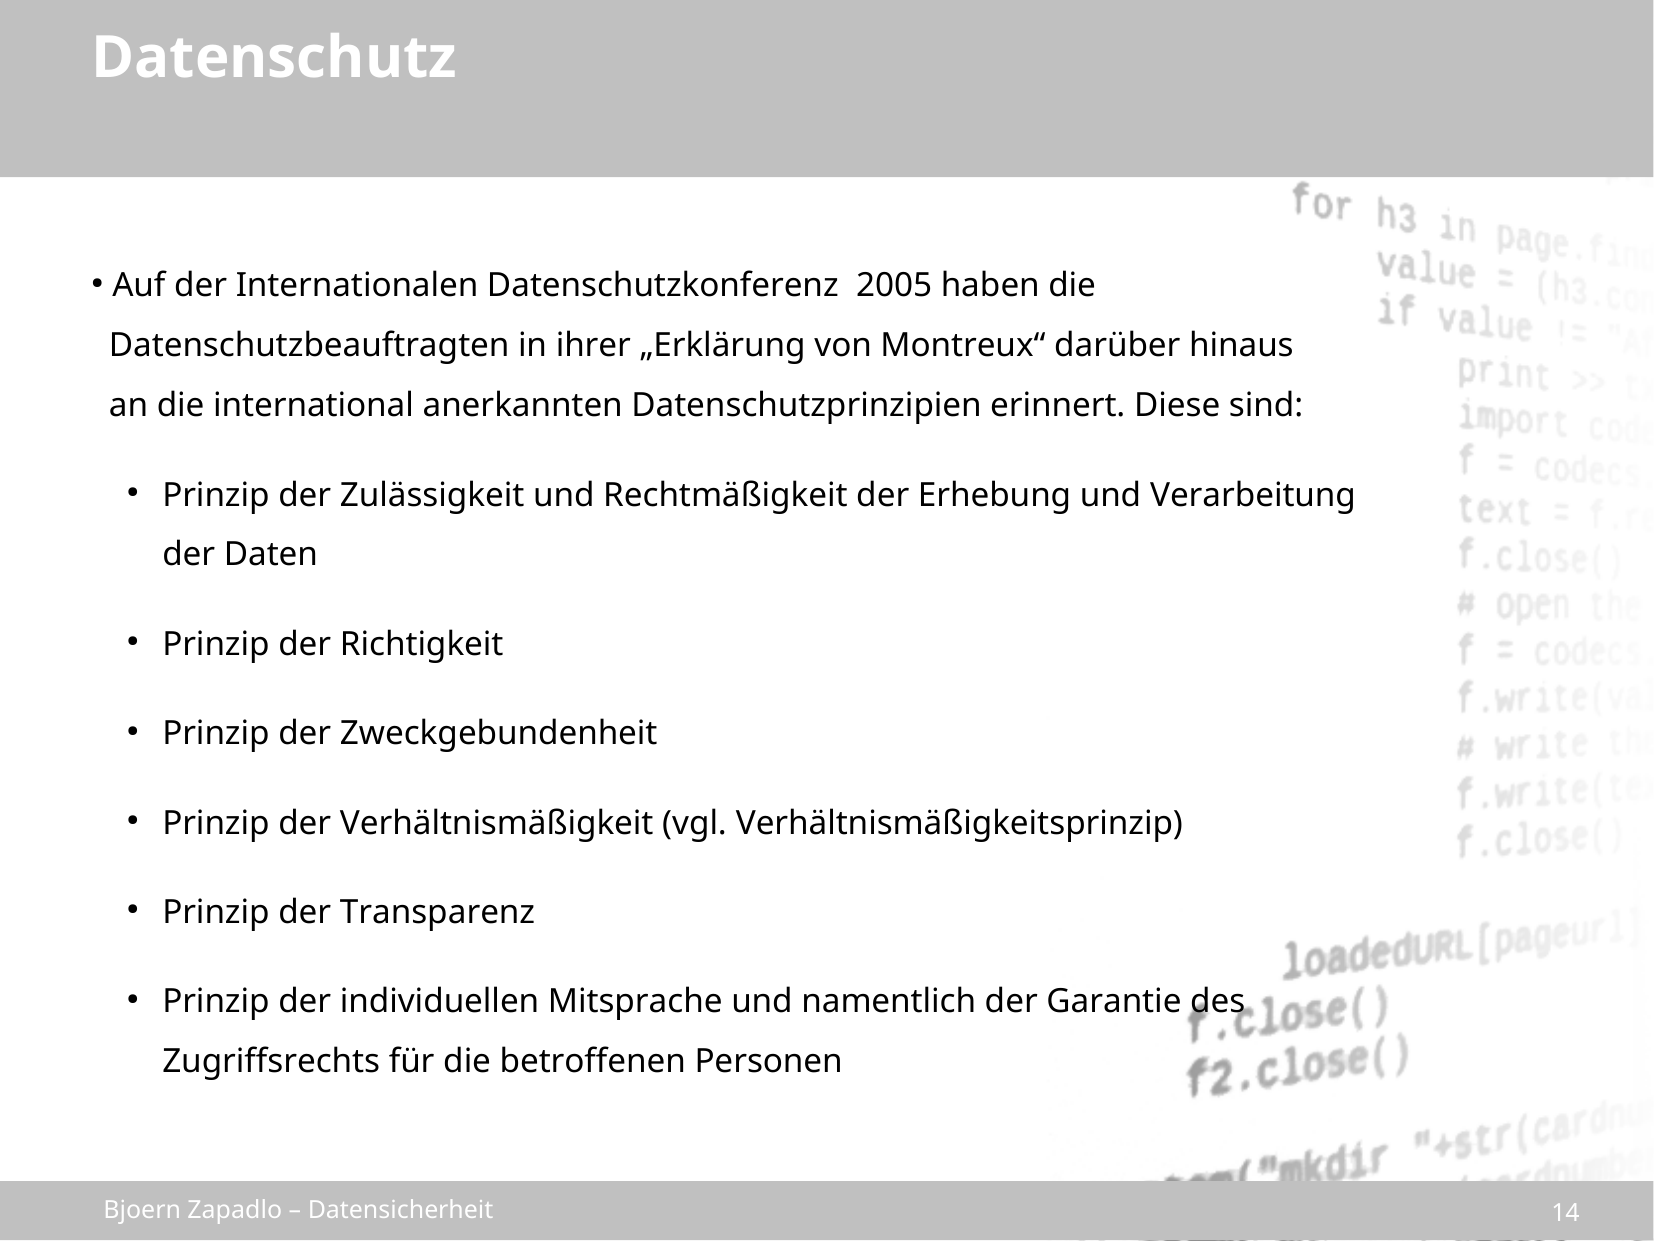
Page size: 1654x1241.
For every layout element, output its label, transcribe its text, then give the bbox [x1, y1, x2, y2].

text_box Auf der Internationalen Datenschutzkonferenz 2005 haben die Datenschutzbeauftragten in ihrer „Erklärung von Montreux“ darüber hinaus an die international anerkannten Datenschutzprinzipien erinnert. Diese sind: Prinzip der Zulässigkeit und Rechtmäßigkeit der Erhebung und Verarbeitung der Daten Prinzip der Richtigkeit Prinzip der Zweckgebundenheit Prinzip der Verhältnismäßigkeit (vgl. Verhältnismäßigkeitsprinzip) Prinzip der Transparenz Prinzip der individuellen Mitsprache und namentlich der Garantie des Zugriffsrechts für die betroffenen Personen [76, 236, 1432, 1177]
text_box Datenschutz [76, 17, 1444, 98]
picture [0, 178, 1654, 1181]
